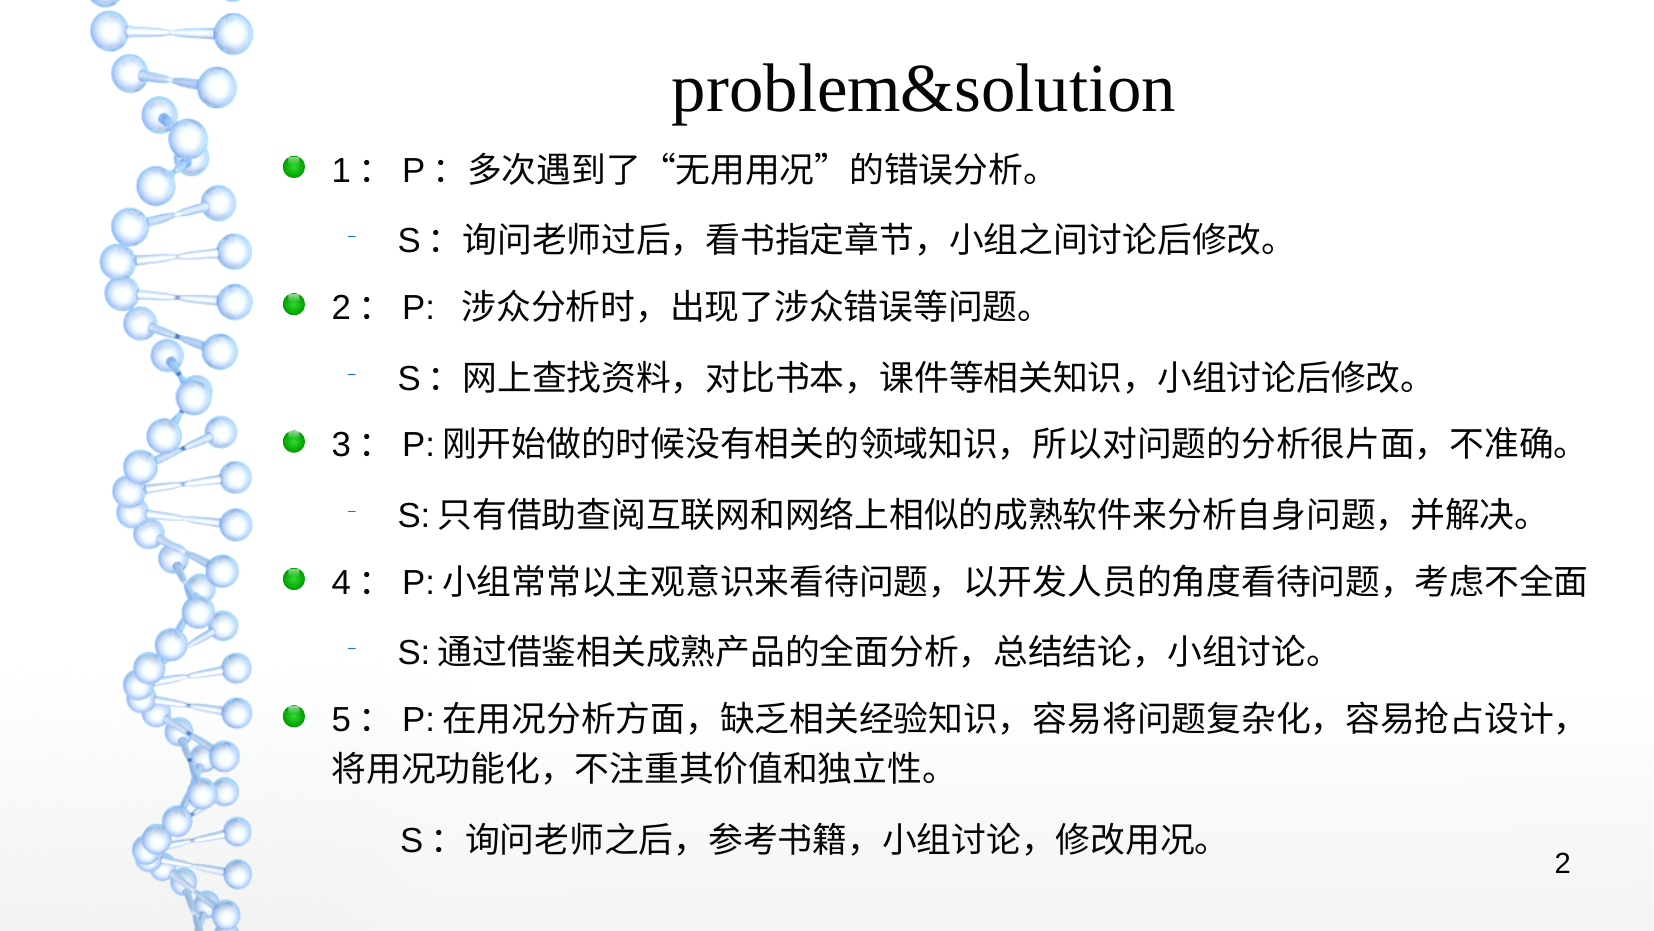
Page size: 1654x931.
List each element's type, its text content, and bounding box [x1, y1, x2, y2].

title problem&solution [259, 11, 1589, 166]
picture [0, 0, 1654, 931]
list 1：P：多次遇到了“无用用况”的错误分析。 S：询问老师过后，看书指定章节，小组之间讨论后修改。 2：P: 涉众分析时，出现了涉众错误等问题。 S：网上查找资料，对比书本，课件等相关知识，小组讨论后修改。 3：P:刚开始做的时候没有相关的领域知识，所以对问题的分析很片面，不准确。 S:只有借助查阅互联网和网络上相似的成熟软件来分析自身问题，并解决。 4：P:小组常常以主观意识来看待问题，以开发人员的角度看待问题，考虑不全面 S:通过借鉴相关成熟产品的全面分析，总结结论，小组讨论。 5：P:在用况分析方面，缺乏相关经验知识，容易将问题复杂化，容易抢占设计，将用况功能化，不注重其价值和独立性。 S：询问老师之后，参考书籍，小组讨论，修改用况。 [265, 141, 1595, 898]
